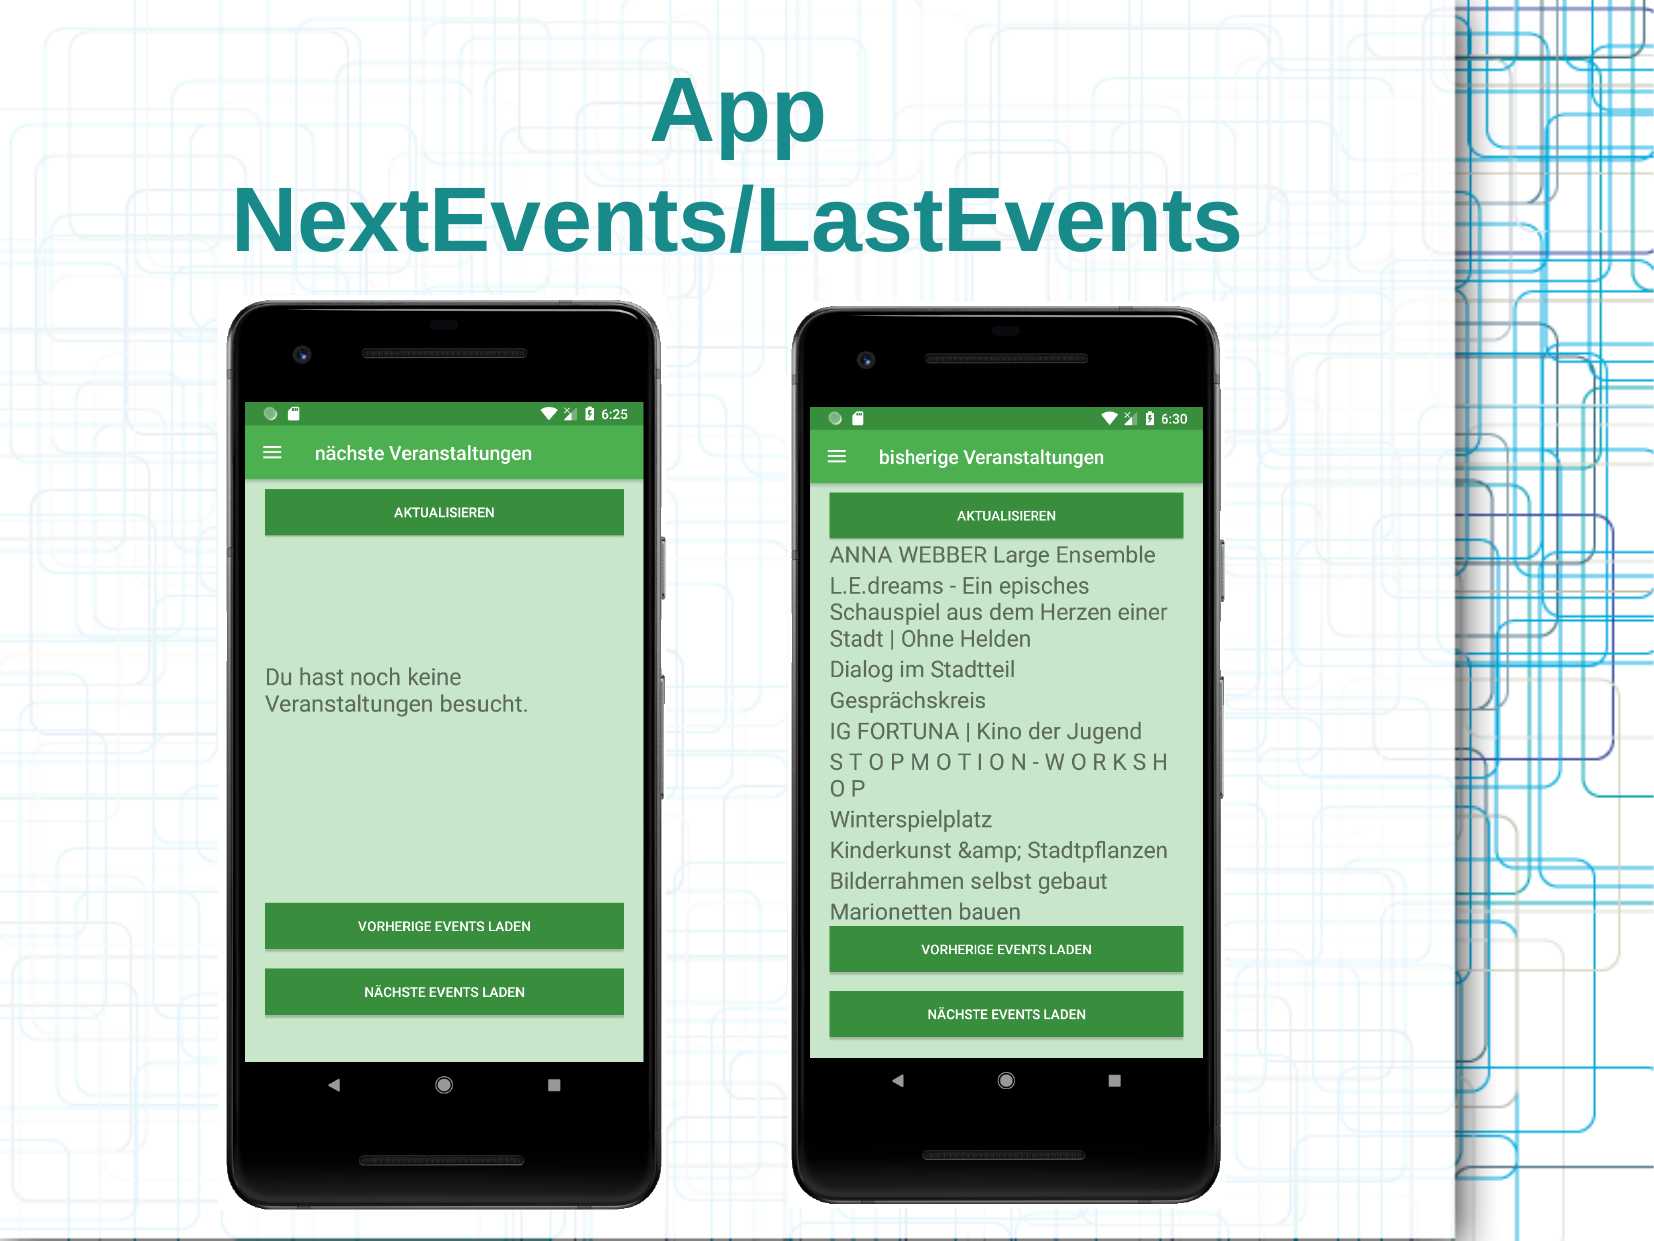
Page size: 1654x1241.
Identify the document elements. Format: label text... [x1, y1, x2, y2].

picture [788, 302, 1225, 1208]
title App NextEvents/LastEvents [59, 49, 1418, 257]
picture [218, 295, 666, 1211]
